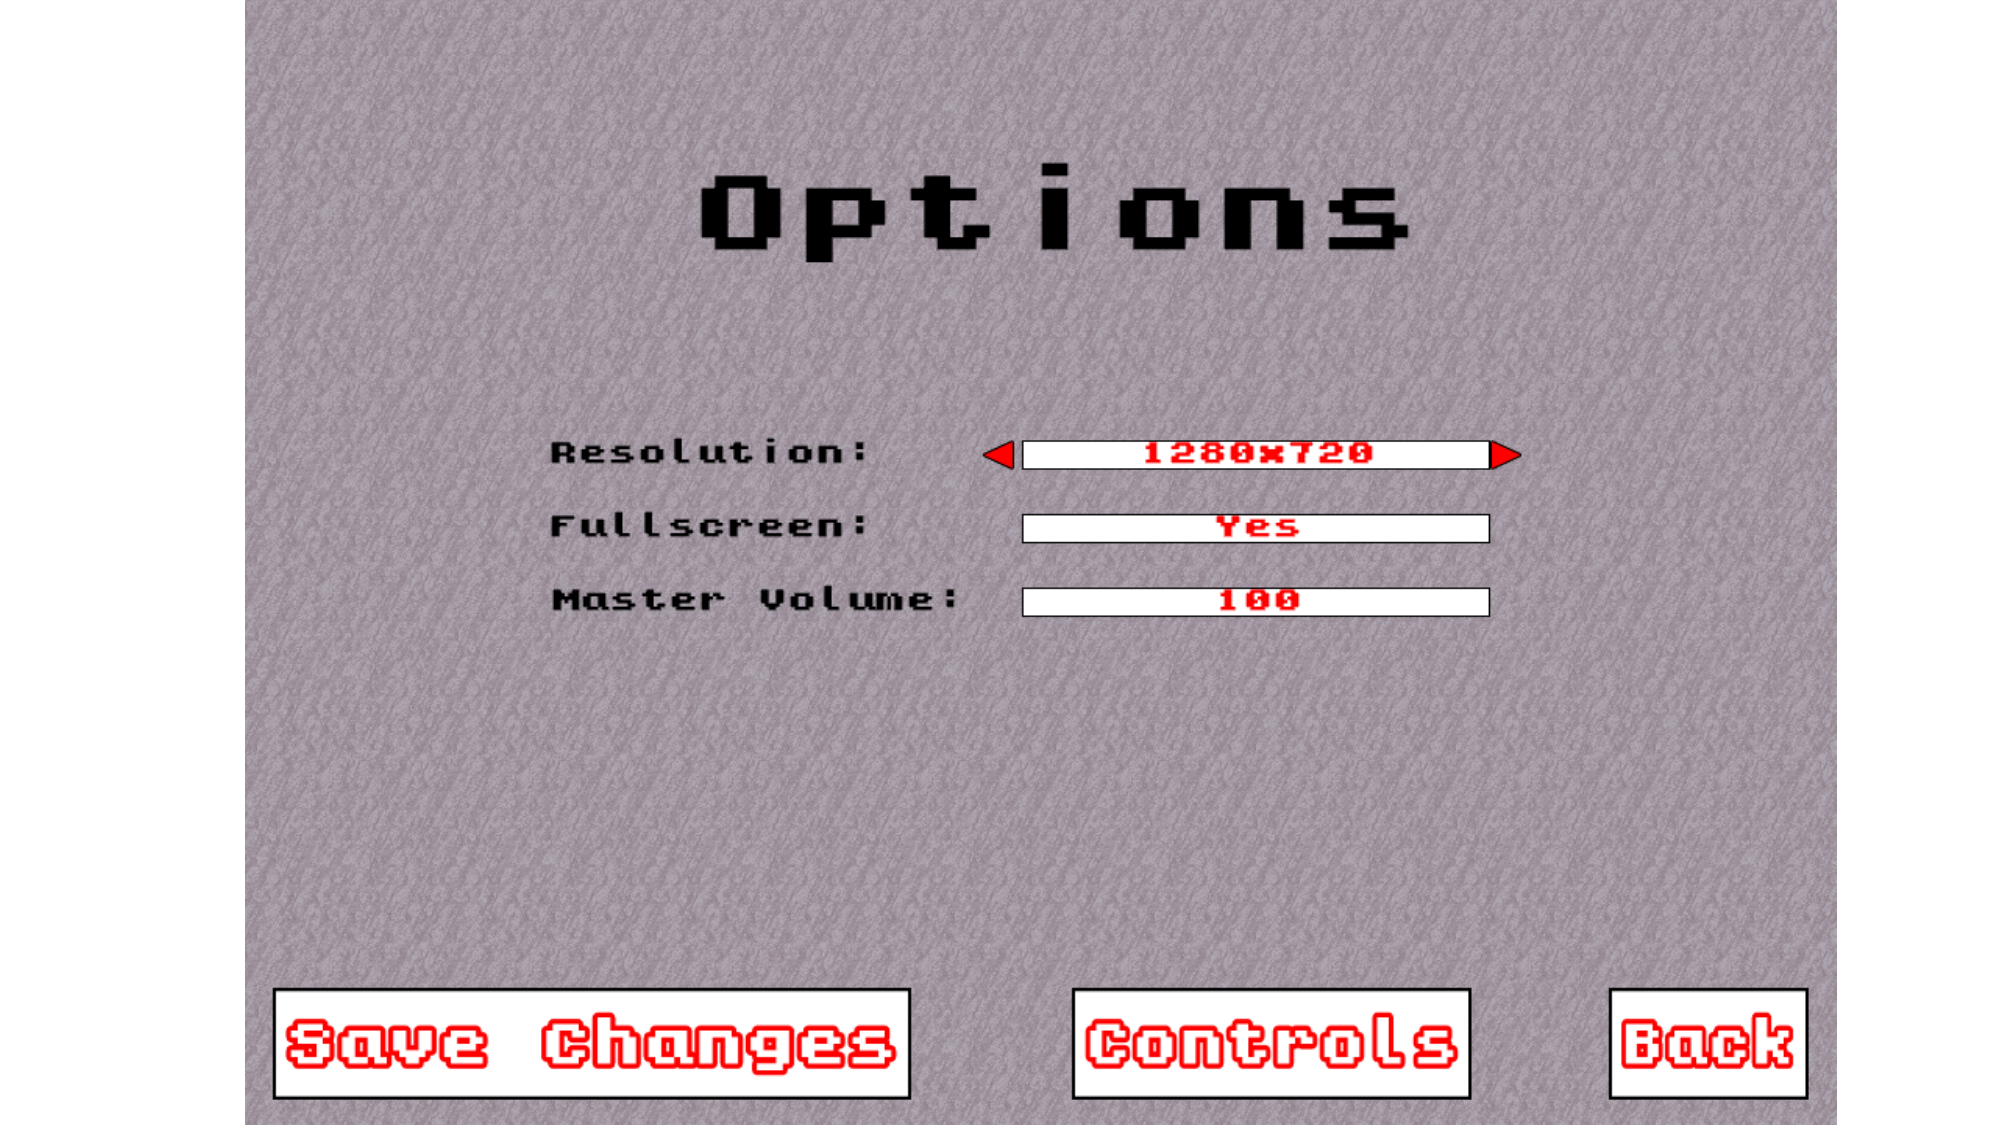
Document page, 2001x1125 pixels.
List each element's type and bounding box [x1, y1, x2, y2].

picture [245, 0, 1837, 1125]
